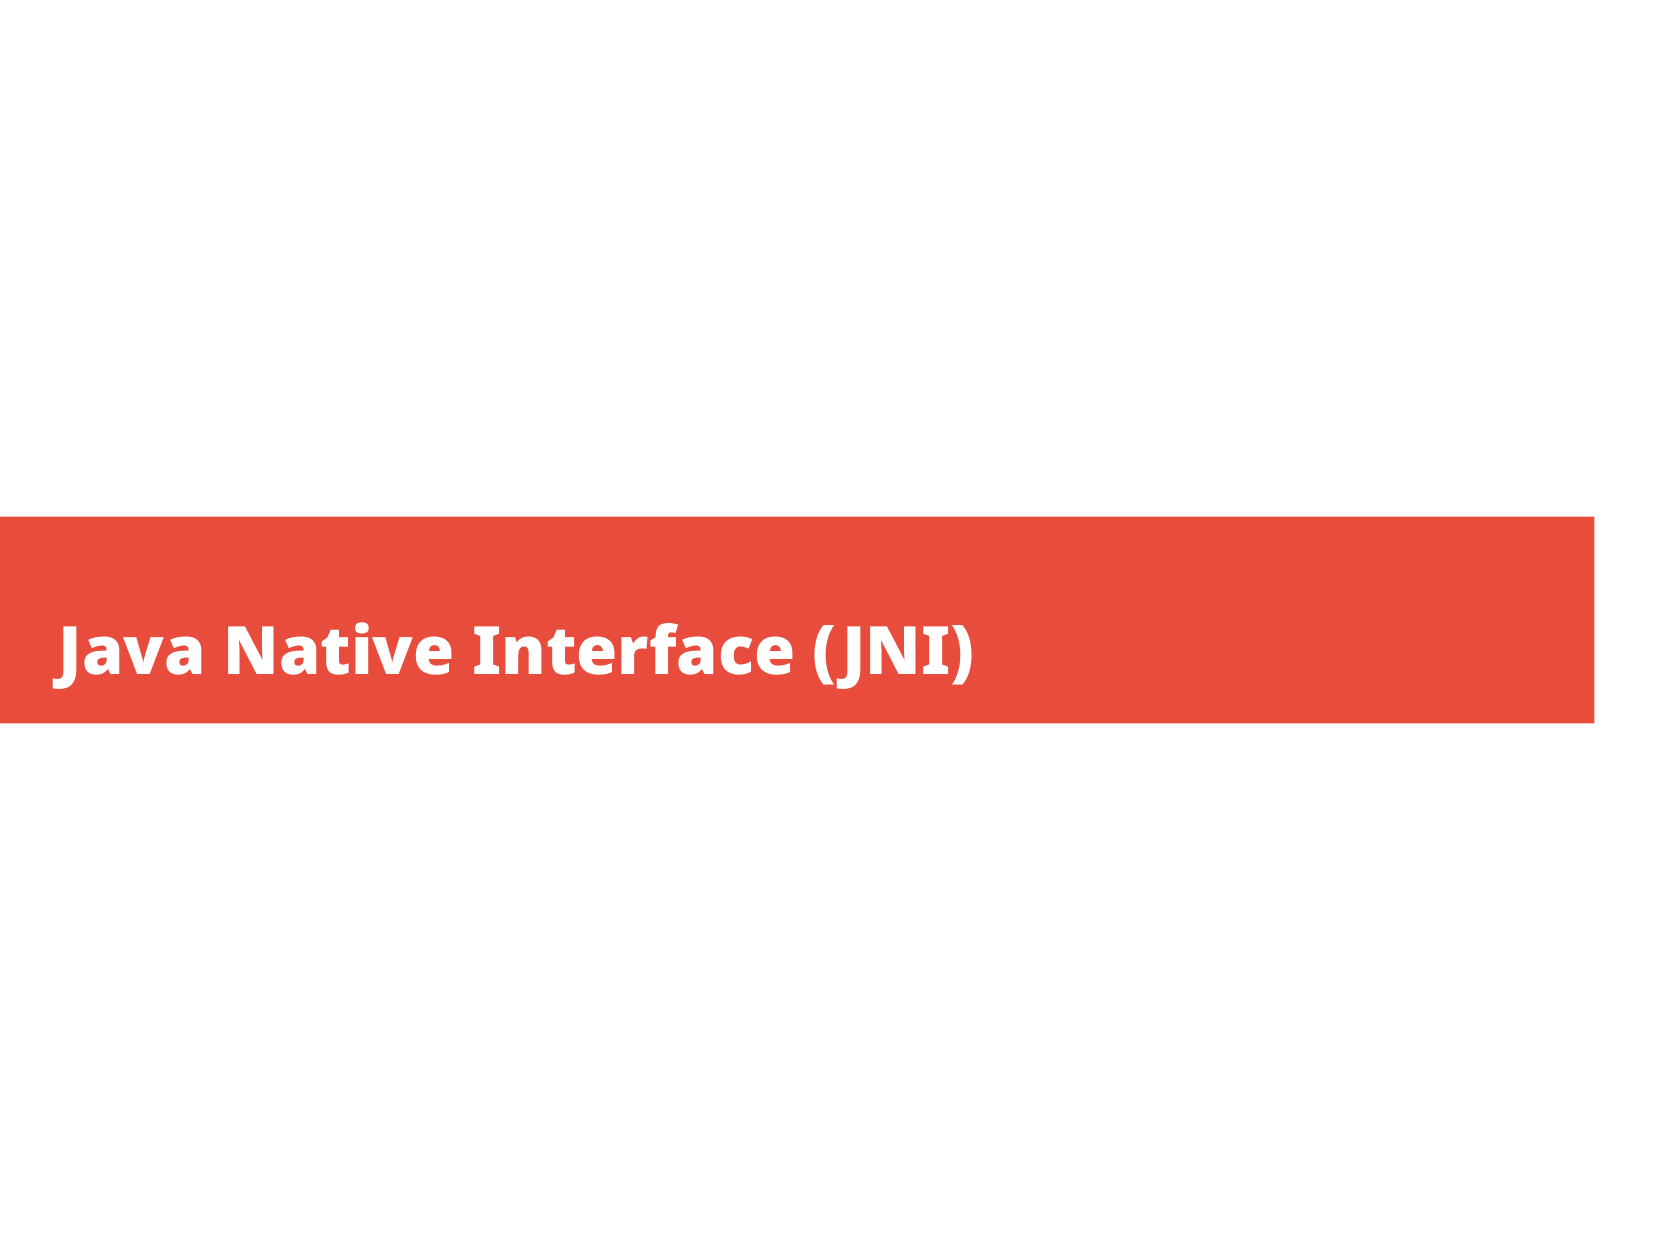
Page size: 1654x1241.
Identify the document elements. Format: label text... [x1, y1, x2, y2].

title Java Native Interface (JNI) [59, 546, 1595, 694]
